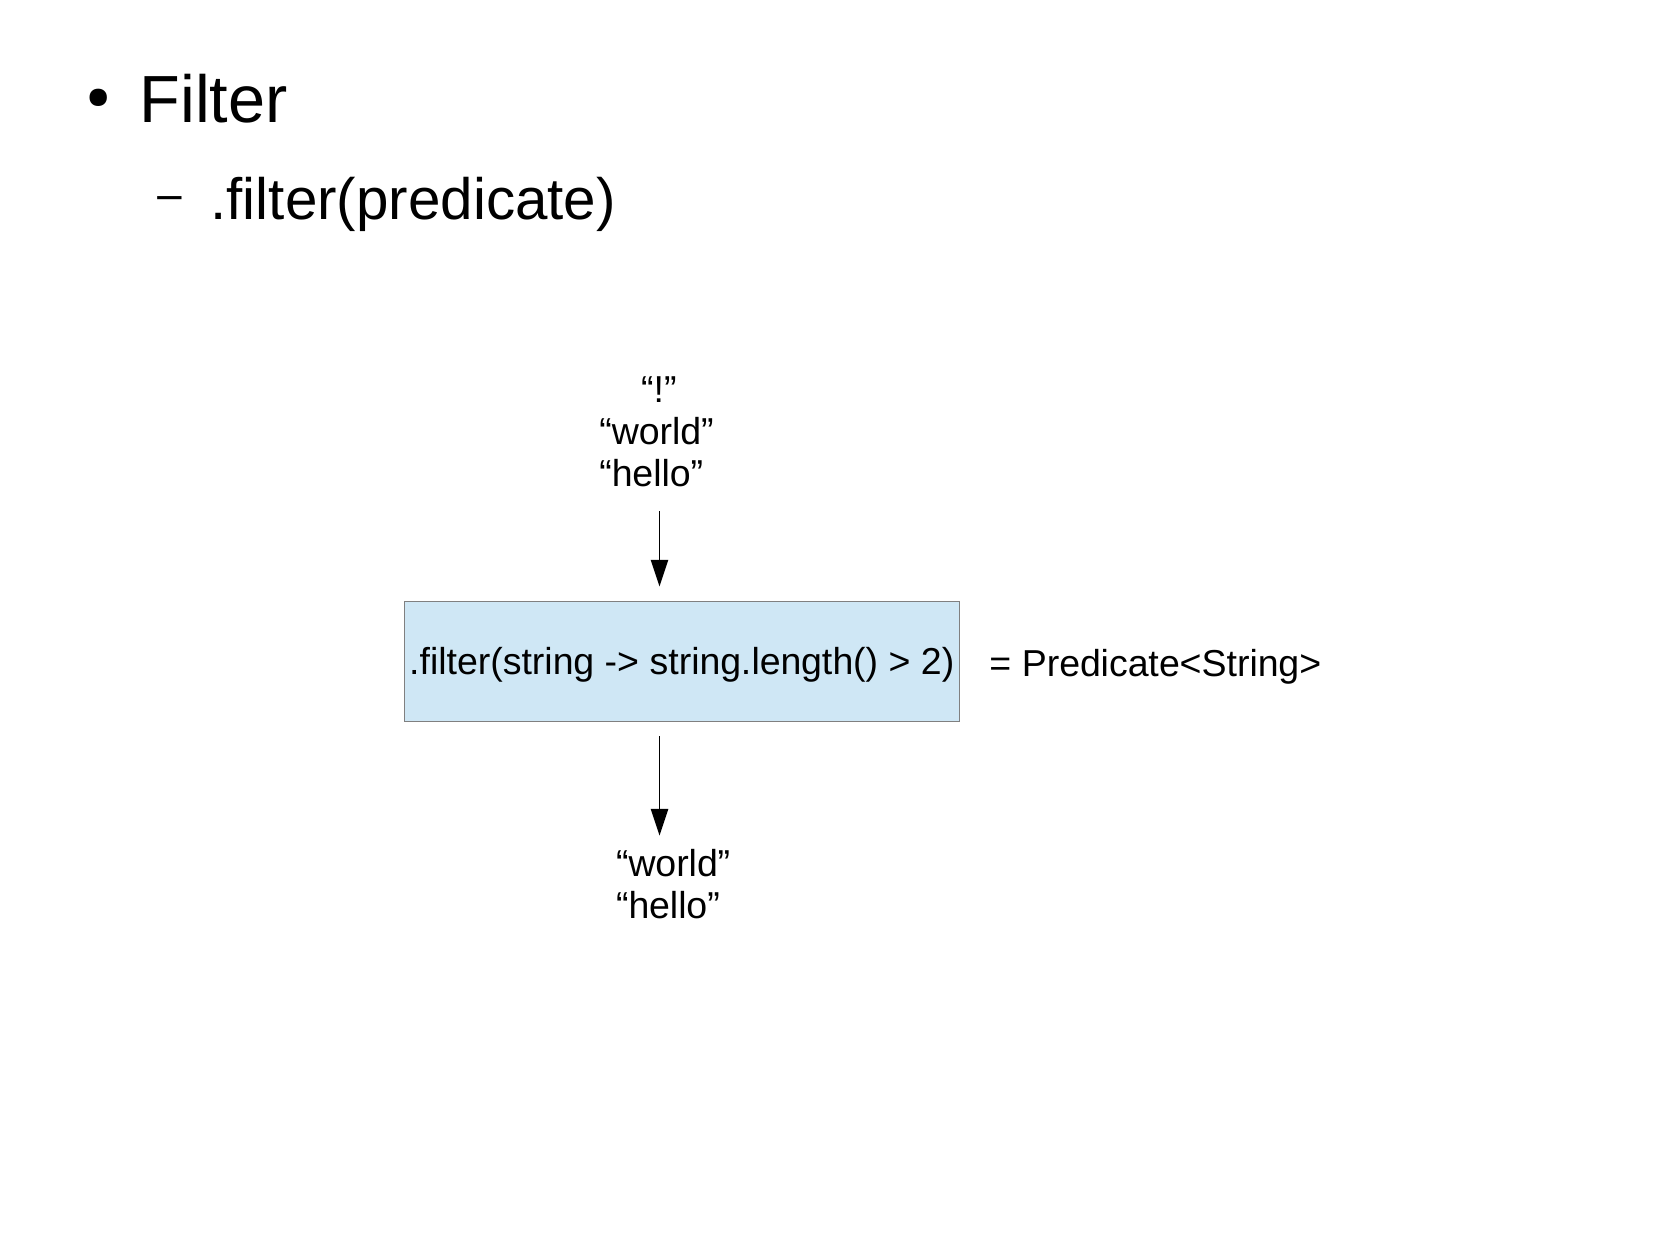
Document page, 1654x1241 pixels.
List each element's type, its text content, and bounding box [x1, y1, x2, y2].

text_box “!” “world” “hello” [584, 361, 729, 503]
text_box = Predicate<String> [974, 634, 1337, 692]
text_box .filter(string -> string.length() > 2) [404, 601, 960, 722]
text_box “world” “hello” [601, 835, 746, 935]
list Filter .filter(predicate) [68, 62, 1336, 256]
